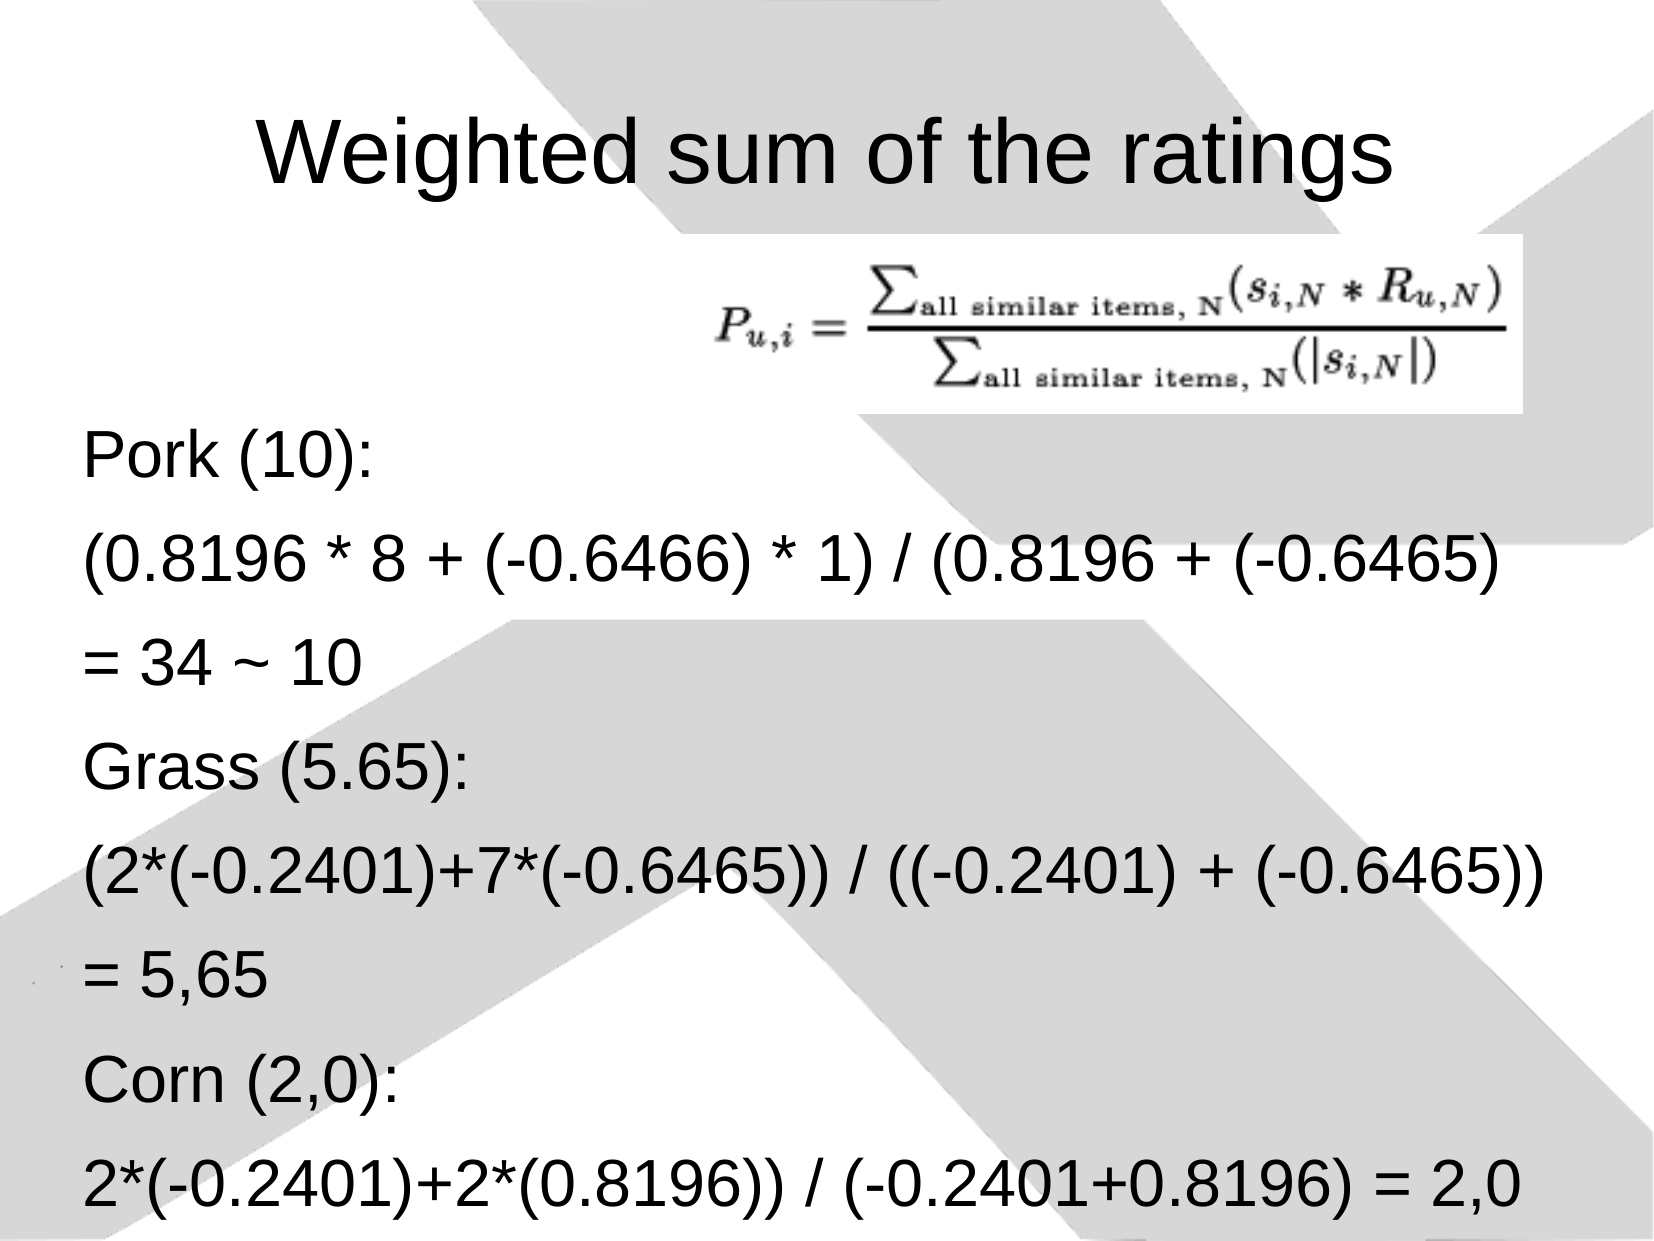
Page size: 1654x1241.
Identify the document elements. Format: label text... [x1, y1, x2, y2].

list Pork (10): (0.8196 * 8 + (-0.6466) * 1) / (0.8196 + (-0.6465) = 34 ~ 10 Grass (5.65): (2*(-0.2401)+7*(-0.6465)) / ((-0.2401) + (-0.6465)) = 5,65 Corn (2,0): 2*(-0.2401)+2*(0.8196)) / (-0.2401+0.8196) = 2,0 [82, 413, 1571, 1232]
picture [0, 0, 1654, 1241]
title Weighted sum of the ratings [82, 49, 1571, 257]
